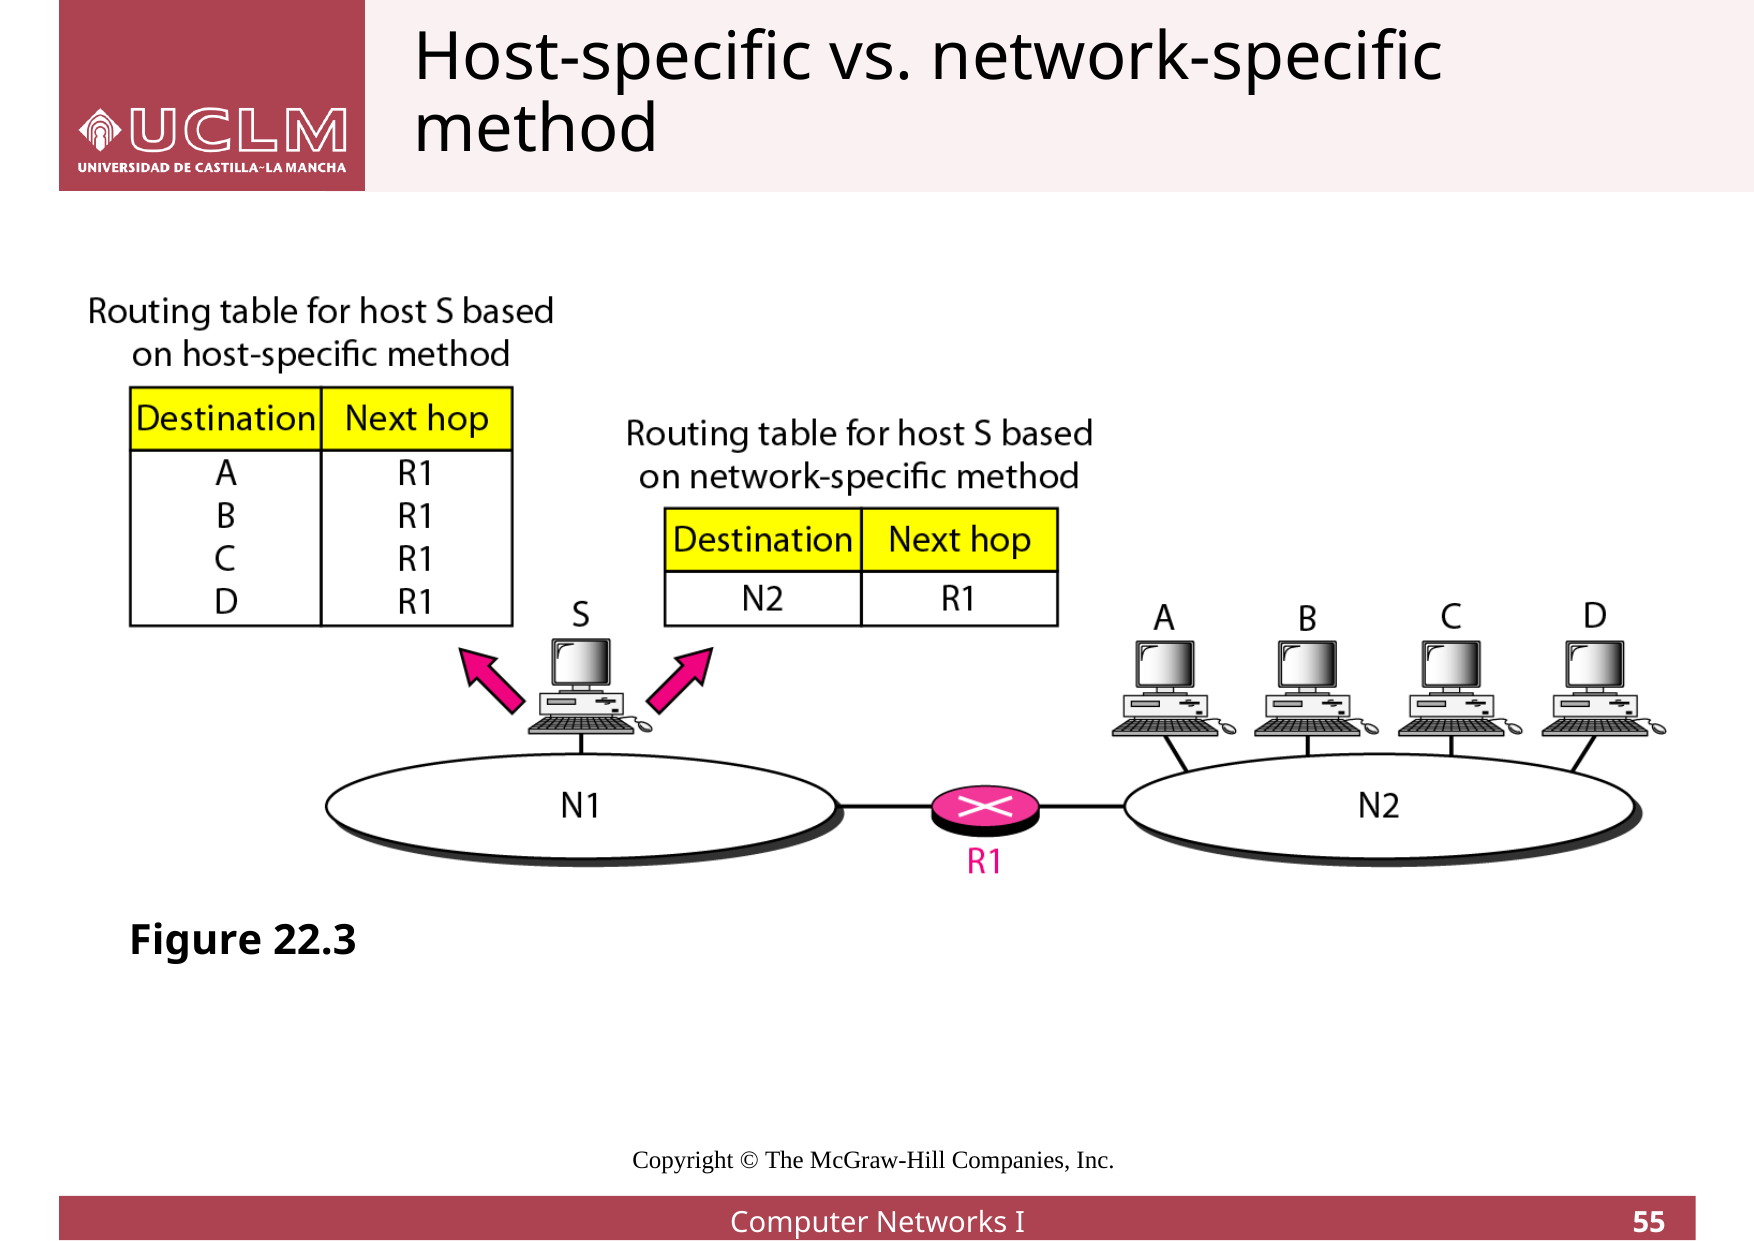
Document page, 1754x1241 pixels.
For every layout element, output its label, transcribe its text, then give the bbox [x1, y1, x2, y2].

picture [87, 292, 1667, 883]
text_box Figure 22.3 [114, 905, 438, 987]
text_box Copyright © The McGraw-Hill Companies, Inc. [478, 1136, 1276, 1182]
picture [59, 0, 365, 191]
title Host-specific vs. network-specific method [413, 0, 1667, 198]
